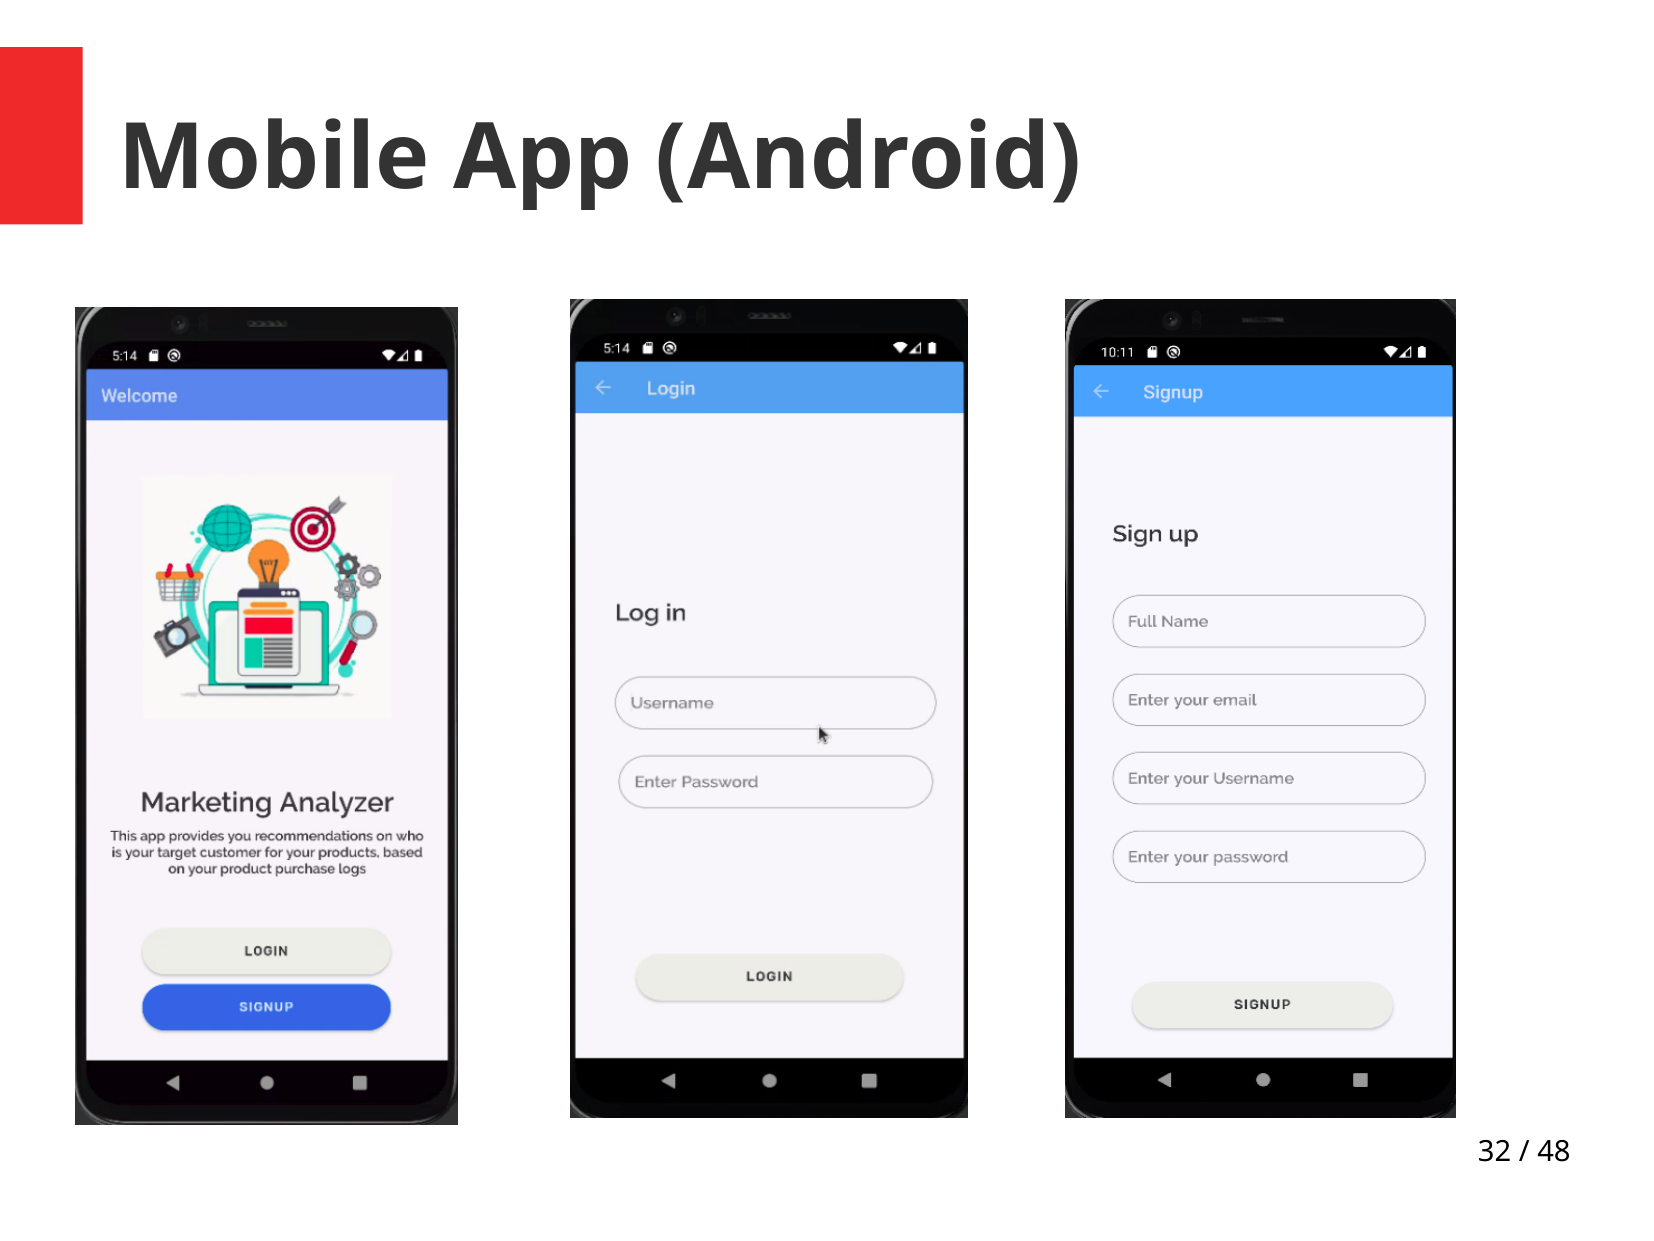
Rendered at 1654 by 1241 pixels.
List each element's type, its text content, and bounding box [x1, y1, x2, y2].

picture [75, 307, 458, 1126]
picture [570, 299, 968, 1118]
picture [1065, 299, 1456, 1118]
title Mobile App (Android) [118, 49, 1571, 257]
